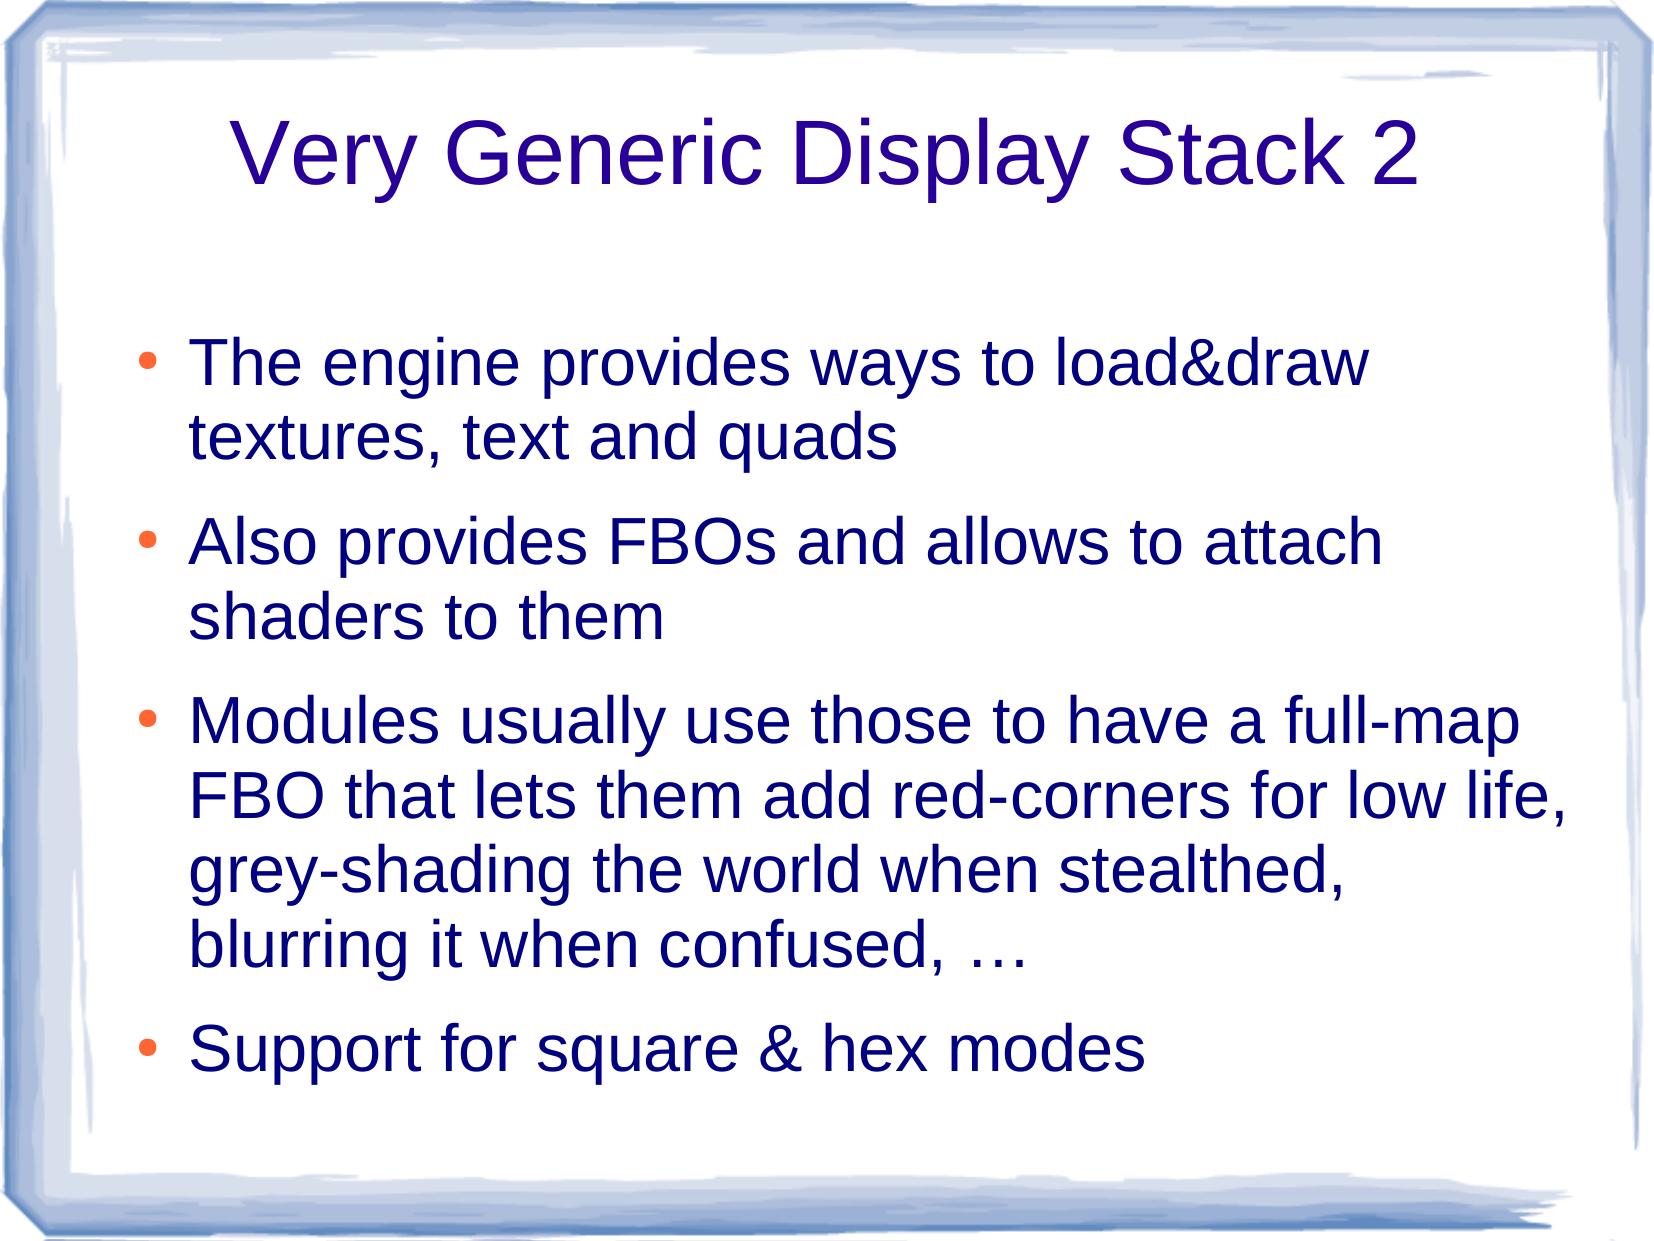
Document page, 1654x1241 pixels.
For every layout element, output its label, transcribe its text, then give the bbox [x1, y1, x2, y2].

title Very Generic Display Stack 2 [82, 49, 1571, 257]
list The engine provides ways to load&draw textures, text and quads Also provides FBOs and allows to attach shaders to them Modules usually use those to have a full-map FBO that lets them add red-corners for low life, grey-shading the world when stealthed, blurring it when confused, … Support for square & hex modes [118, 324, 1571, 1144]
picture [0, 0, 1654, 1241]
